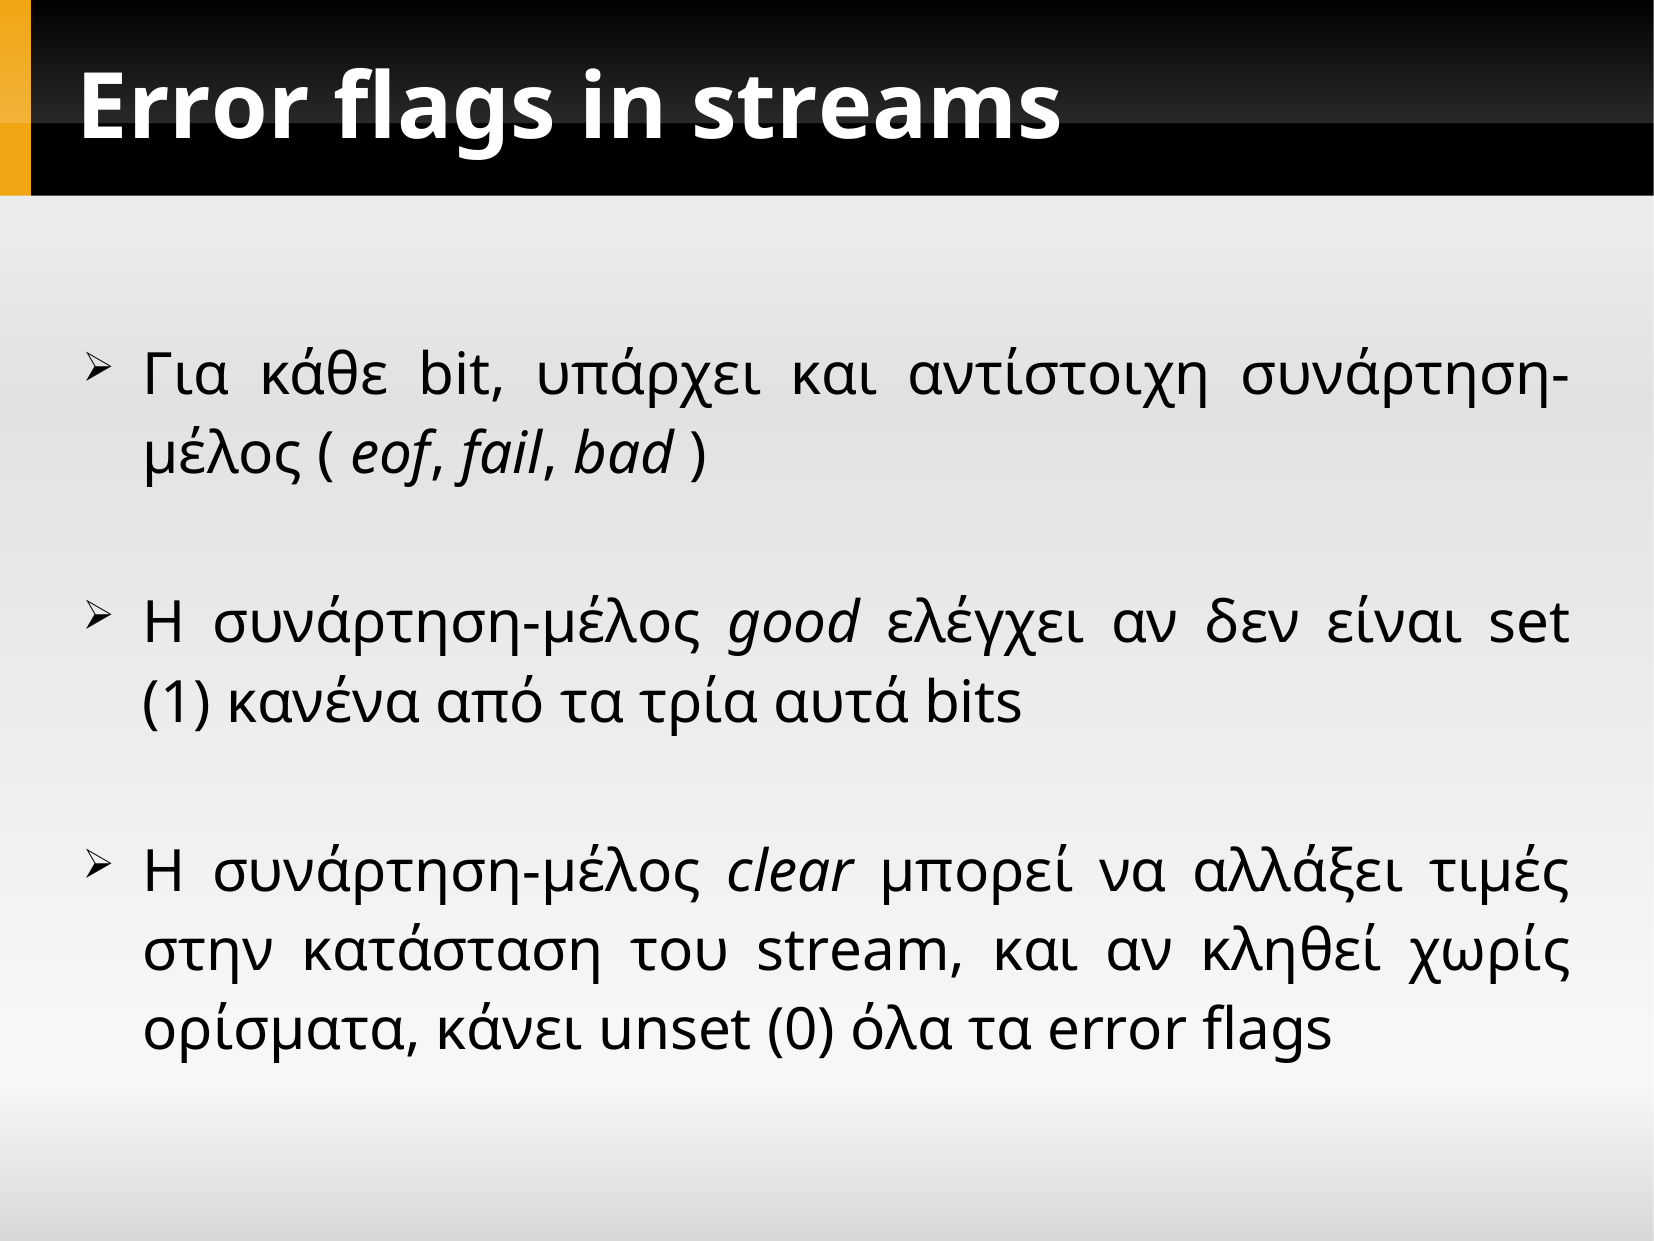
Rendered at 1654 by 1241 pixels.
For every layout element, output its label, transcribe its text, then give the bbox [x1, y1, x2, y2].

title Error flags in streams [76, 0, 1565, 208]
subtitle Για κάθε bit, υπάρχει και αντίστοιχη συνάρτηση-μέλος ( eof, fail, bad ) Η συνάρτηση-μέλος good ελέγχει αν δεν είναι set (1) κανένα από τα τρία αυτά bits Η συνάρτηση-μέλος clear μπορεί να αλλάξει τιμές στην κατάσταση του stream, και αν κληθεί χωρίς ορίσματα, κάνει unset (0) όλα τα error flags [82, 297, 1571, 1102]
picture [0, 0, 1654, 1241]
